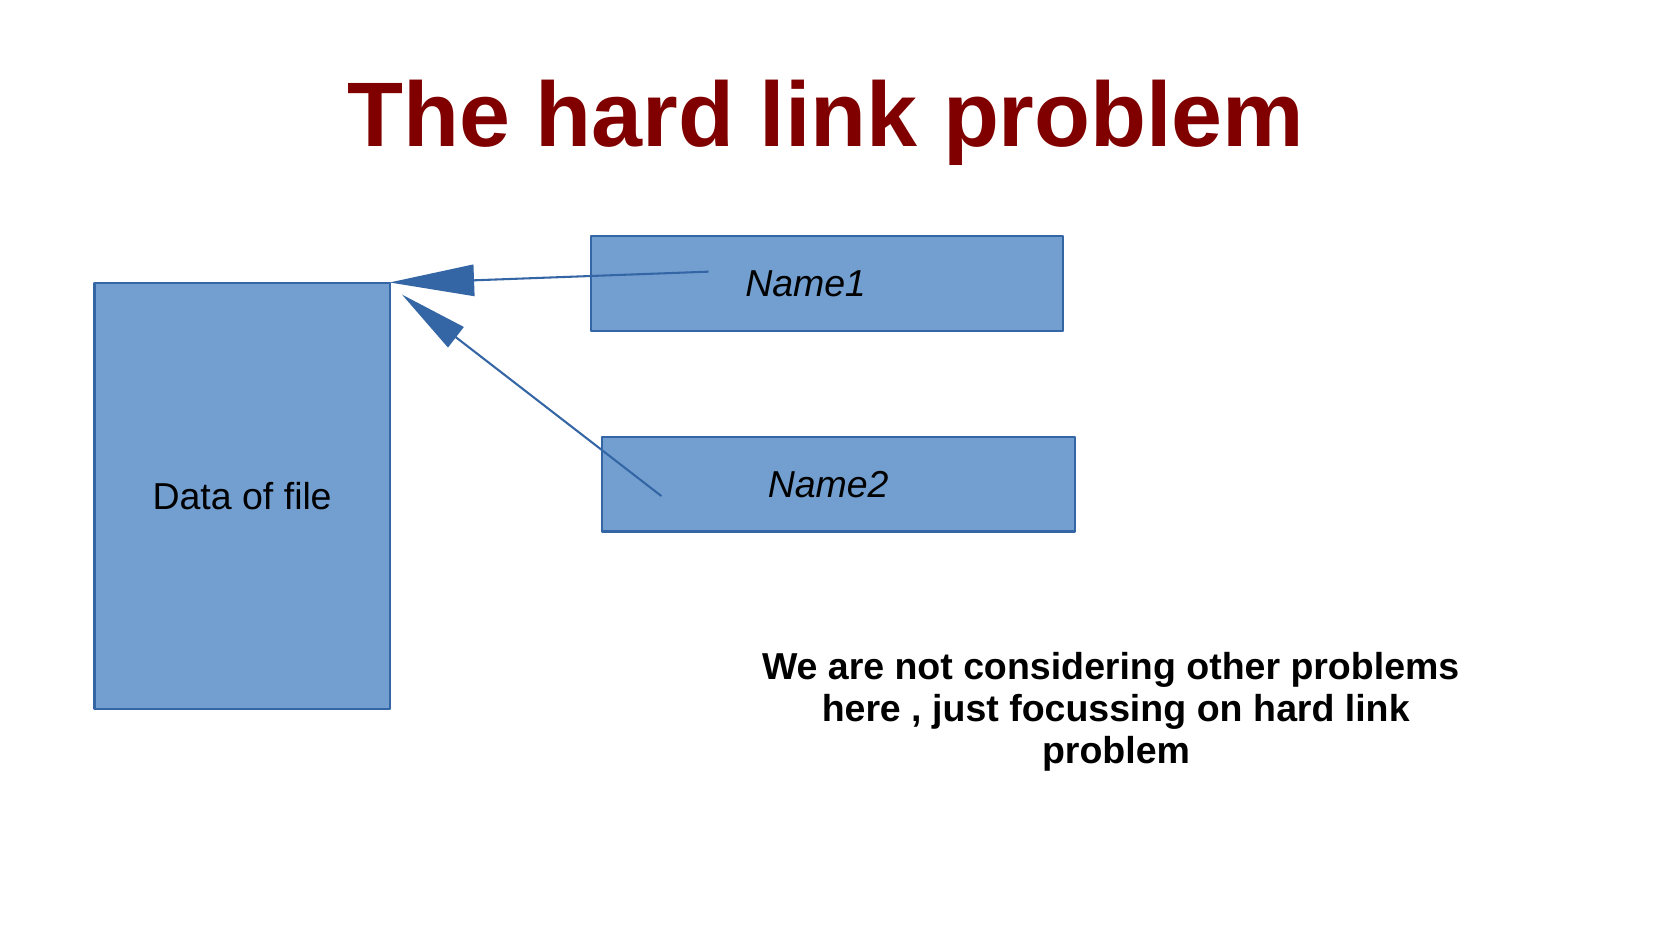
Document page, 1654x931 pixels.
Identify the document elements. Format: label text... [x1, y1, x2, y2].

title The hard link problem [82, 37, 1571, 193]
text_box Name1 [590, 236, 1063, 331]
text_box Data of file [94, 283, 390, 709]
text_box We are not considering other problems here , just focussing on hard link problem [732, 637, 1501, 779]
text_box Name2 [602, 437, 1075, 532]
